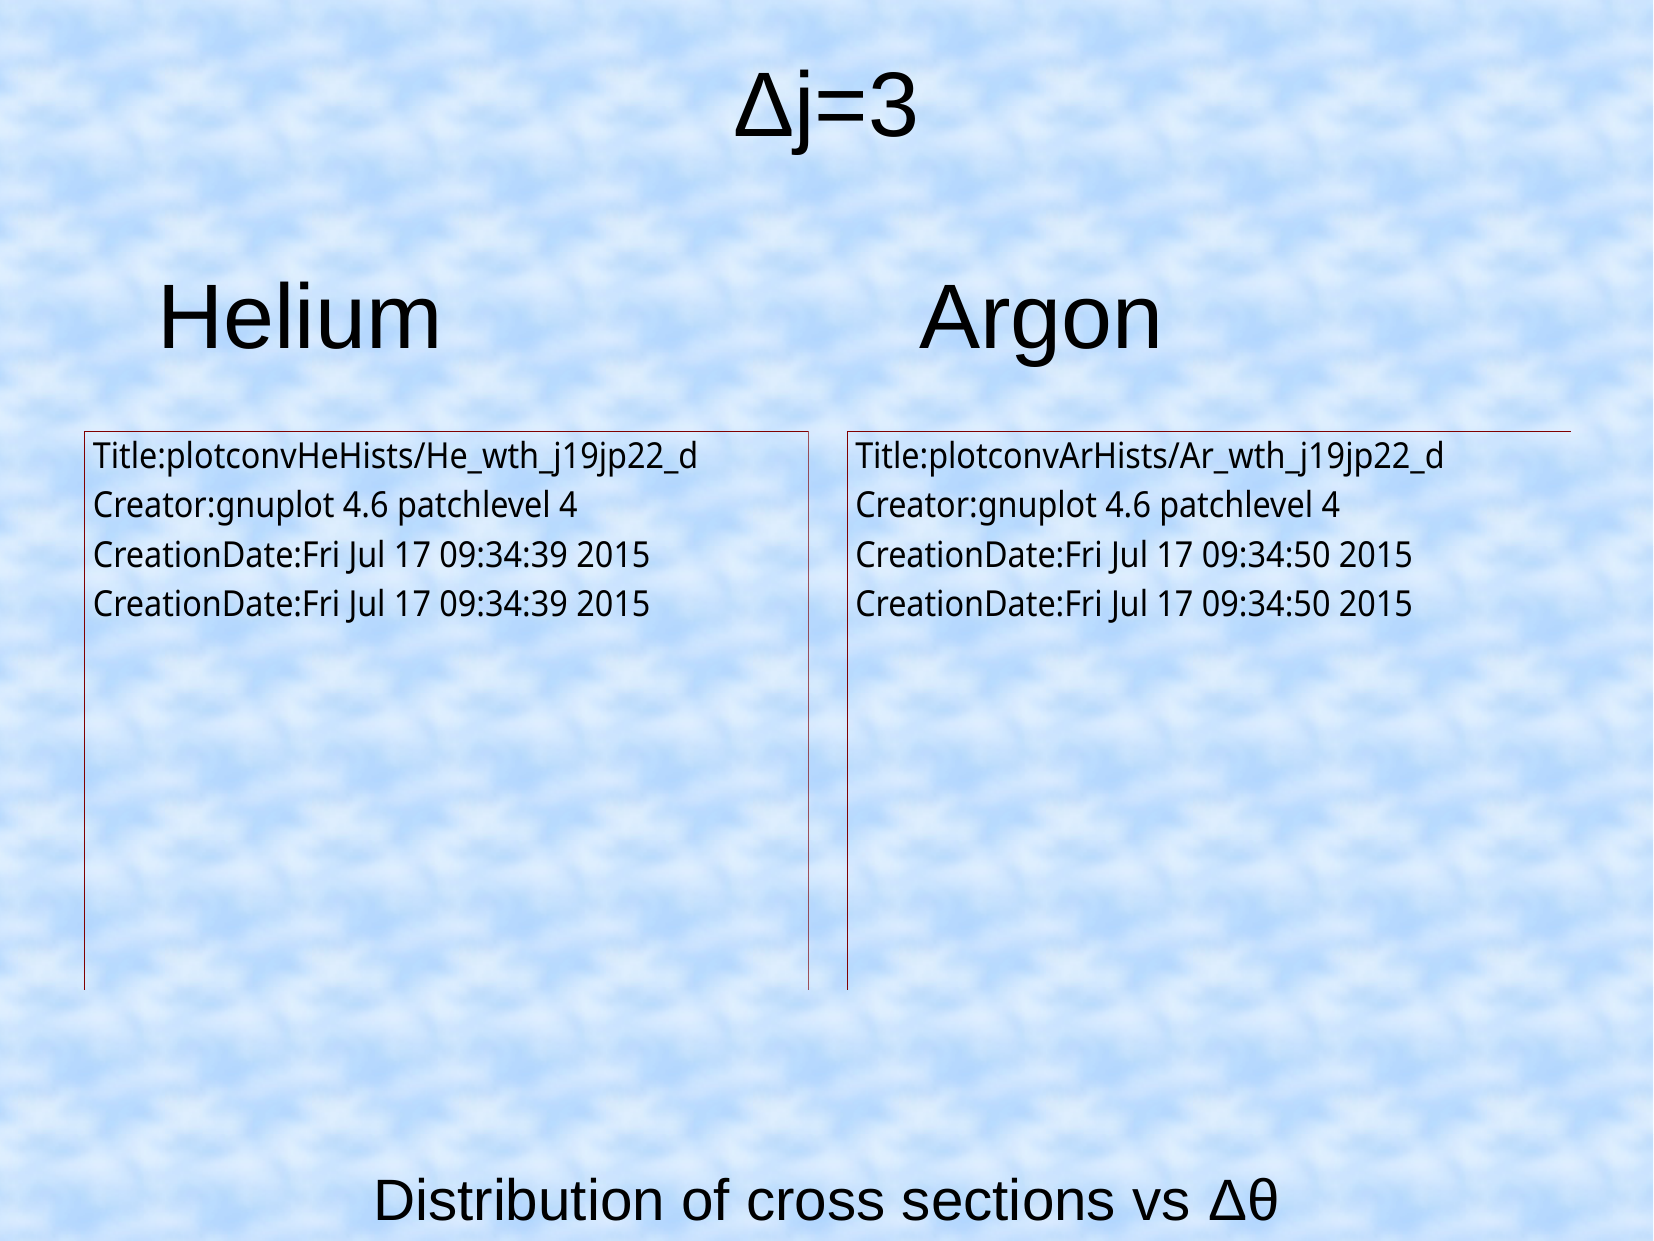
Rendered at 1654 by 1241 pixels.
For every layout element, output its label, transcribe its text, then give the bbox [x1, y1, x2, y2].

text_box Δj=3 [693, 53, 960, 157]
title Argon [919, 213, 1645, 421]
picture [0, 0, 1654, 1241]
title Helium [157, 213, 884, 421]
text_box Distribution of cross sections vs Δθ [358, 1160, 1295, 1241]
